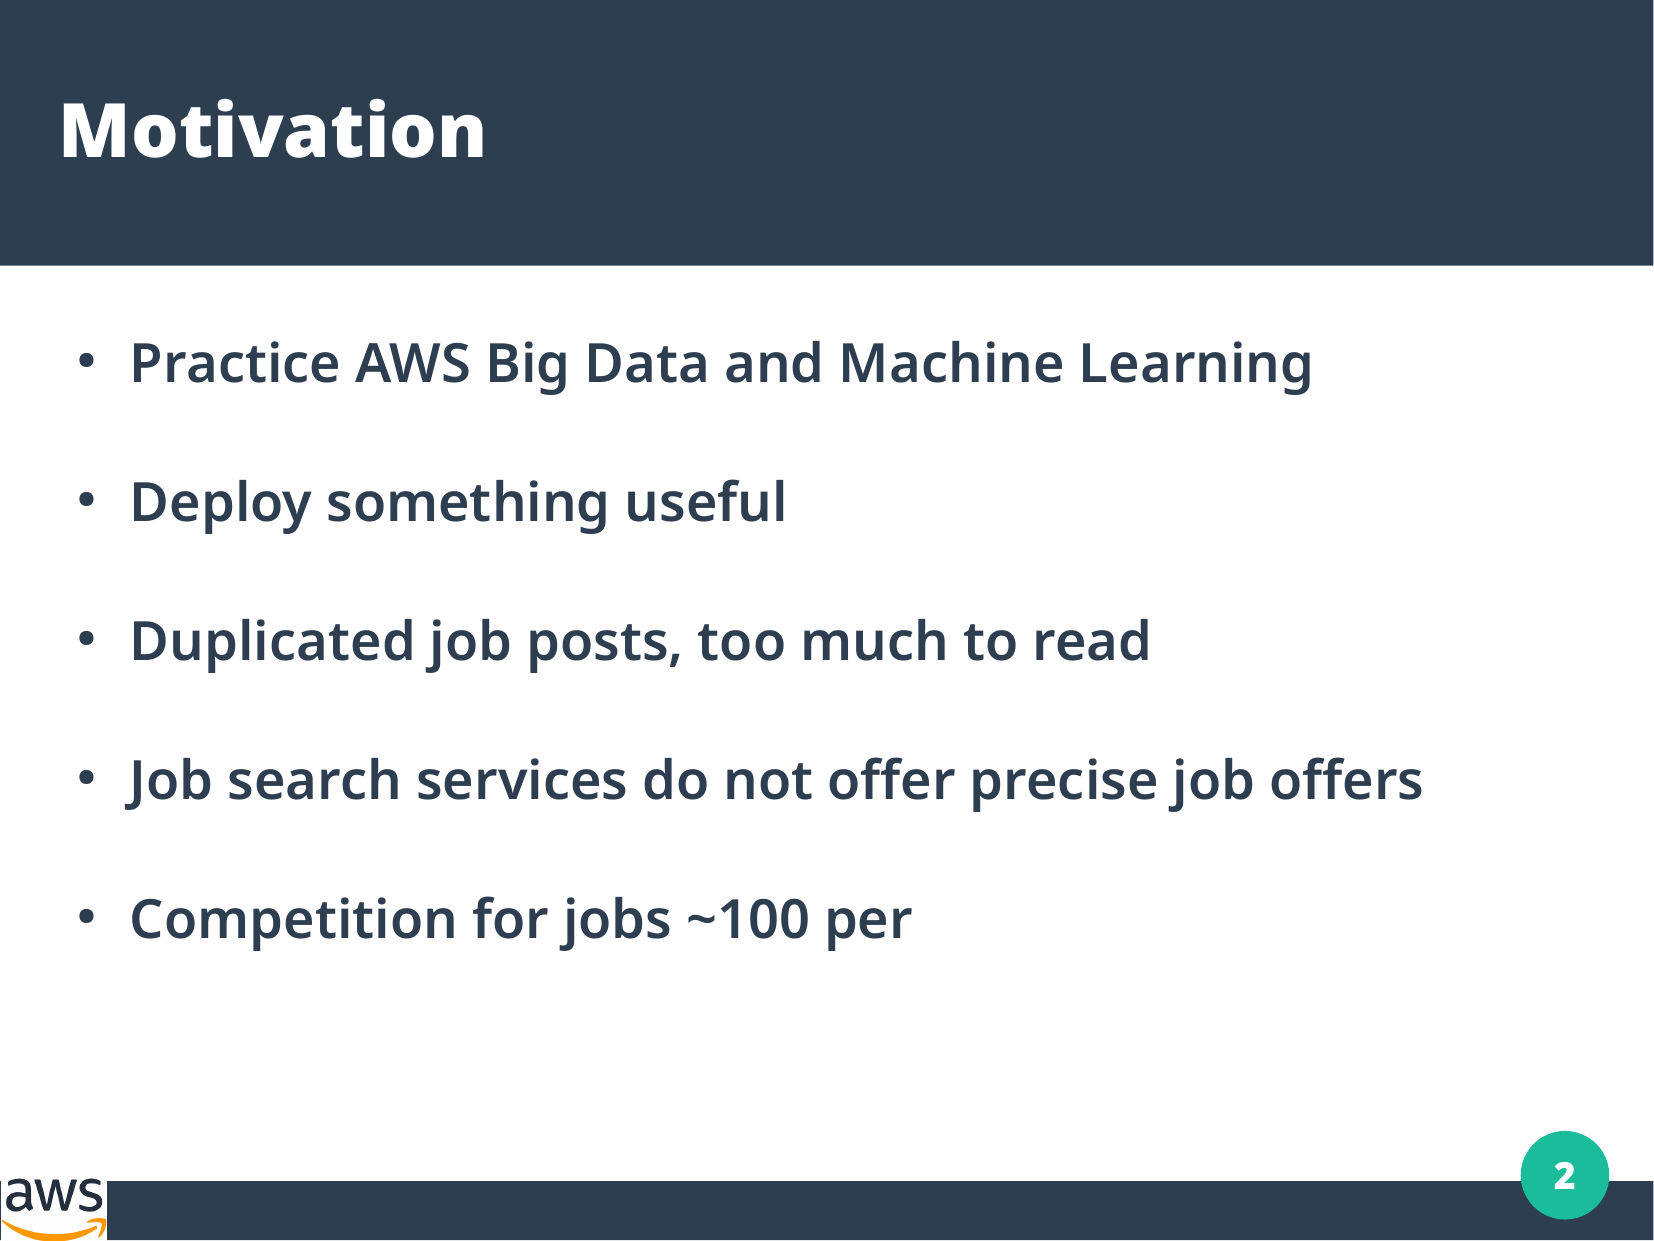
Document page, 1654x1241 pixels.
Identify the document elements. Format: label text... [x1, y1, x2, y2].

picture [1, 1178, 107, 1241]
list Practice AWS Big Data and Machine Learning Deploy something useful Duplicated job posts, too much to read Job search services do not offer precise job offers Competition for jobs ~100 per [59, 324, 1595, 1152]
title Motivation [59, 49, 1595, 207]
